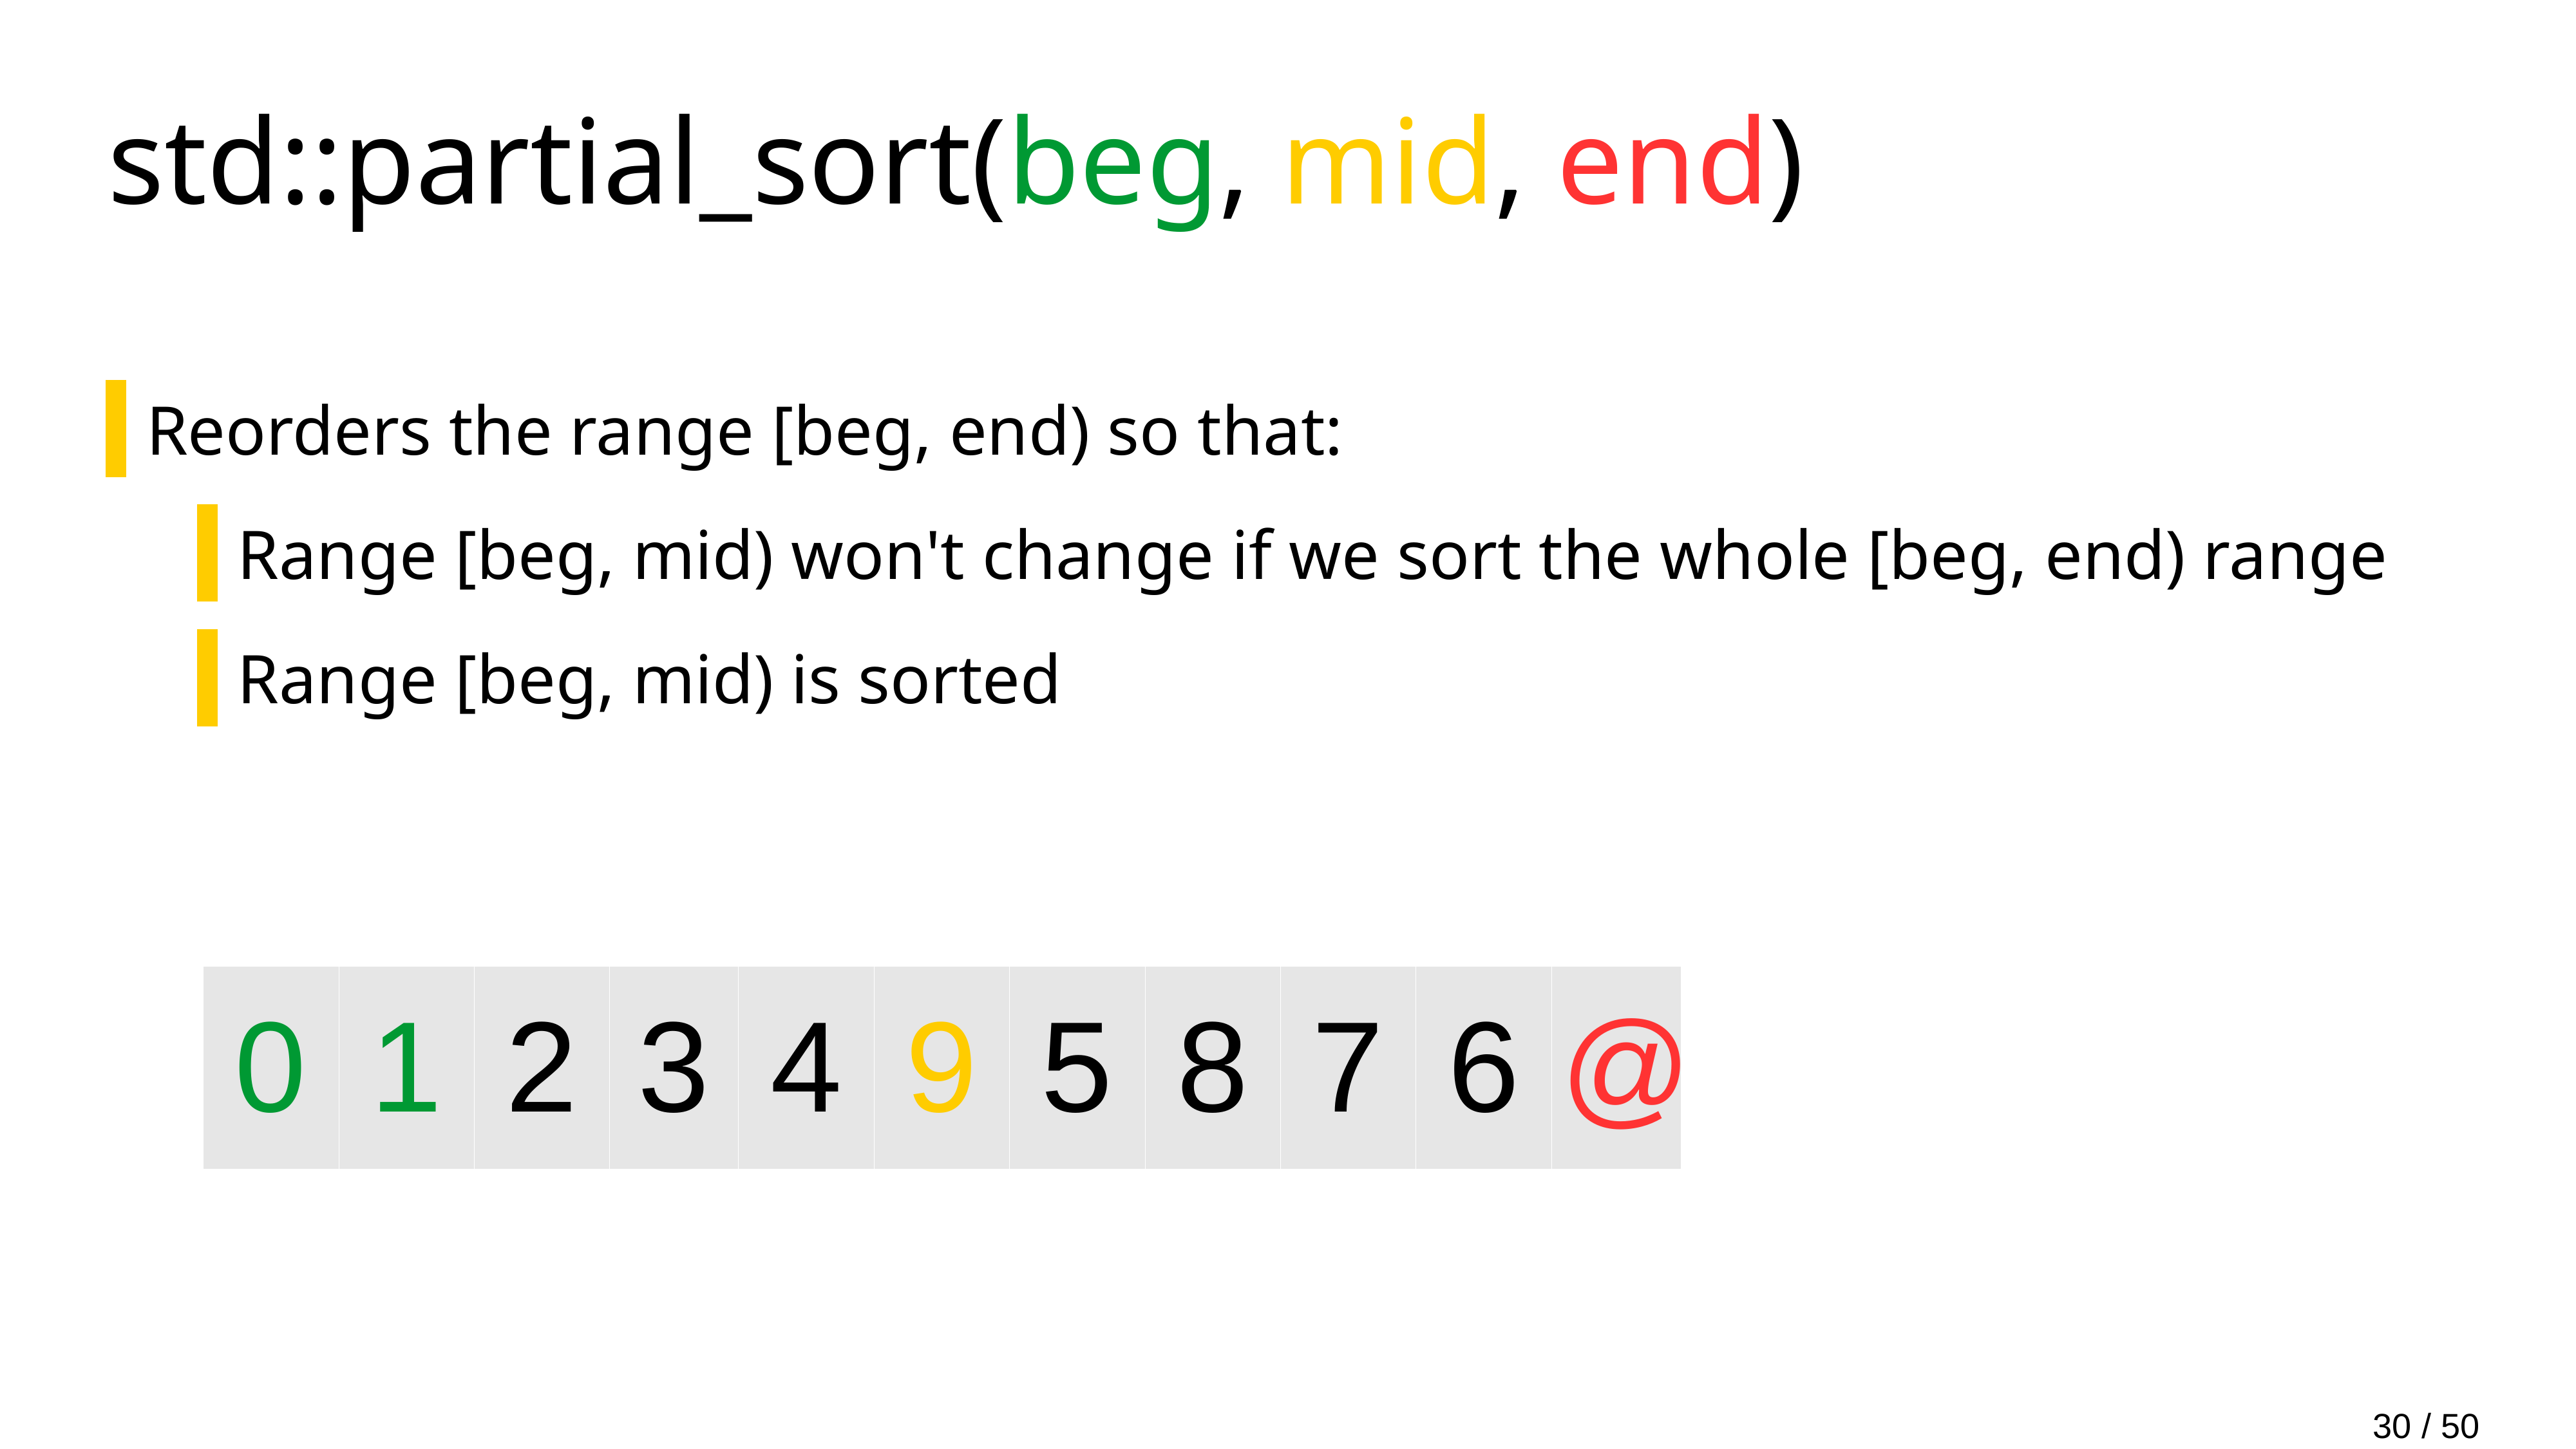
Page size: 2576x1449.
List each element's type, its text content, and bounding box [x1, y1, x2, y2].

text_box Reorders the range [beg, end) so that: Range [beg, mid) won't change if we sort the whole [beg, end) range Range [beg, mid) is sorted [96, 364, 2512, 1419]
text_box <number> / 50 [2363, 1402, 2576, 1449]
table_header 0 [204, 967, 339, 1169]
table_header 4 [739, 967, 874, 1169]
table_header 1 [339, 967, 474, 1169]
table_header 3 [610, 967, 738, 1169]
table_header 8 [1146, 967, 1280, 1169]
table_header 7 [1281, 967, 1416, 1169]
table_header 2 [475, 967, 609, 1169]
table_header 6 [1416, 967, 1551, 1169]
table_header @ [1552, 967, 1681, 1169]
title std::partial_sort(beg, mid, end) [108, 80, 2468, 242]
table_header 9 [875, 967, 1009, 1169]
table_header 5 [1010, 967, 1145, 1169]
